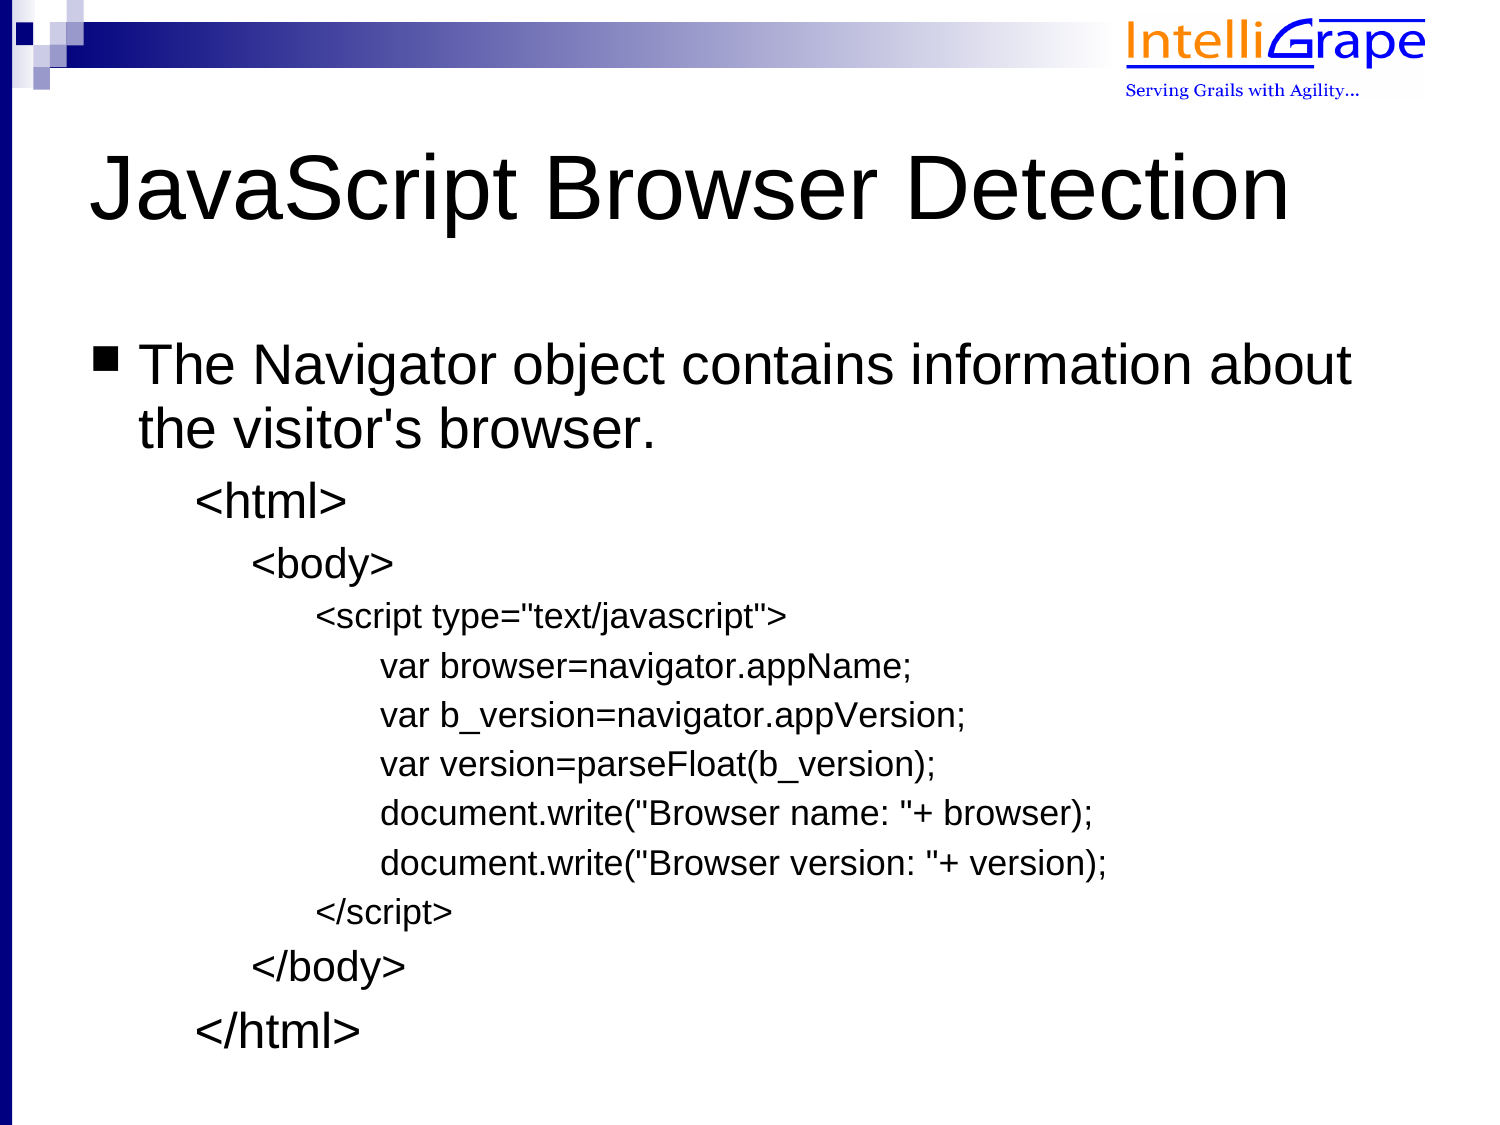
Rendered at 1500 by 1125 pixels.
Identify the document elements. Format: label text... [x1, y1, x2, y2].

picture [1125, 12, 1425, 74]
title JavaScript Browser Detection [75, 74, 1426, 301]
list The Navigator object contains information about the visitor's browser. <html> <body> <script type="text/javascript"> var browser=navigator.appName; var b_version=navigator.appVersion; var version=parseFloat(b_version); document.write("Browser name: "+ browser); document.write("Browser version: "+ version); </script> </body> </html> [75, 324, 1426, 1068]
